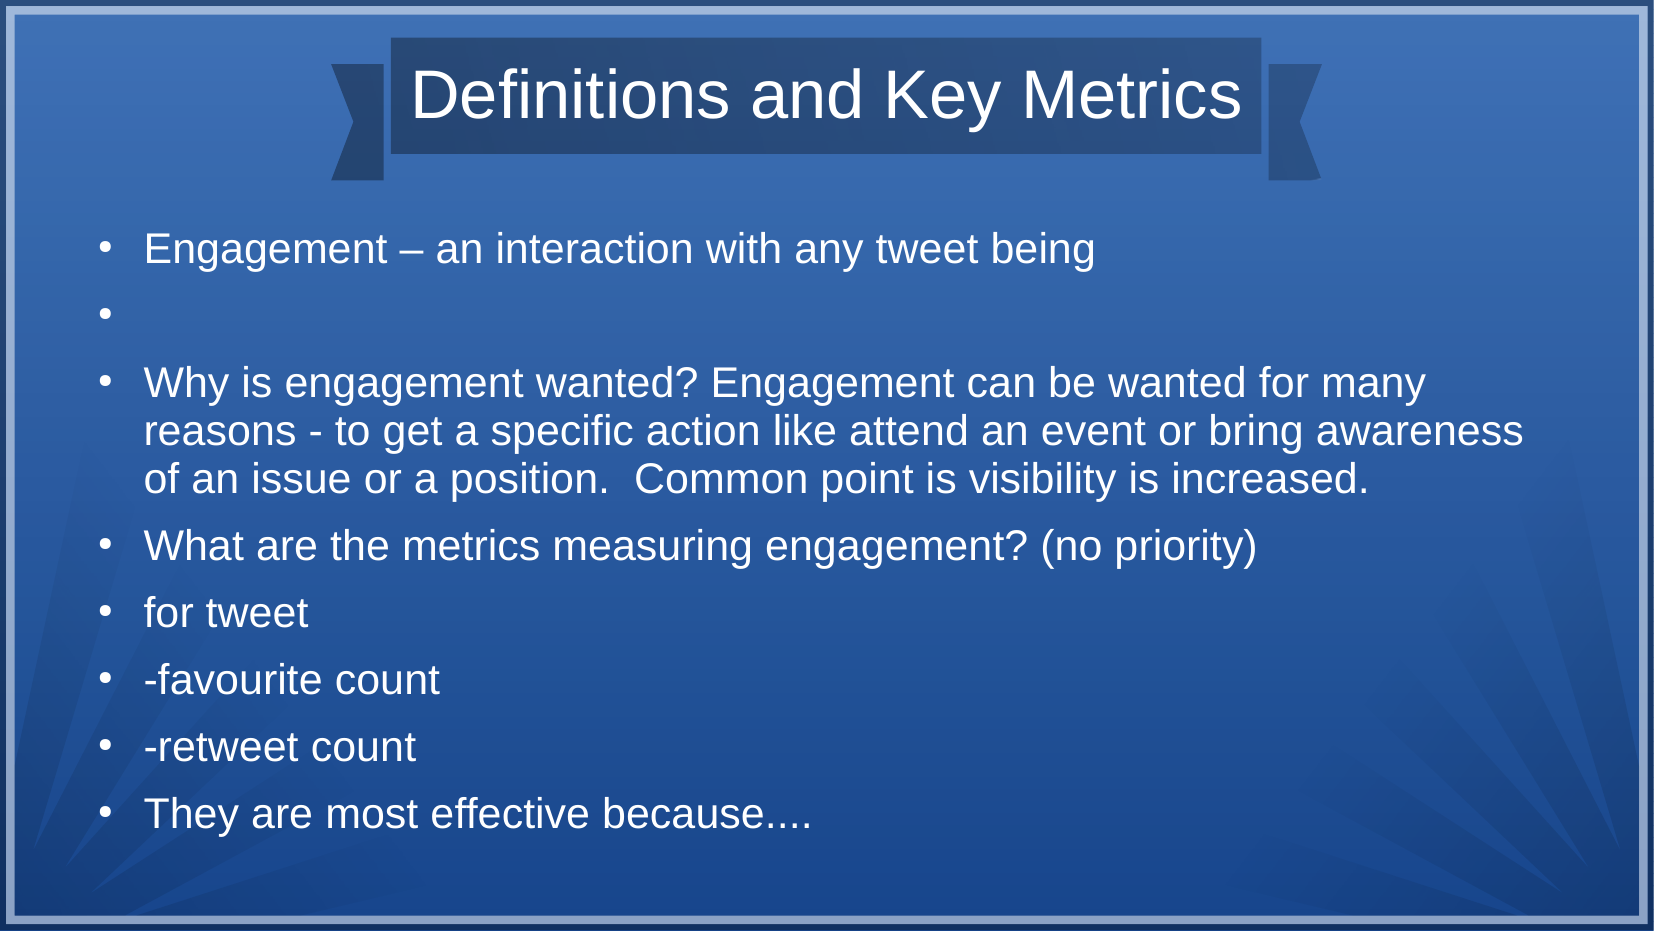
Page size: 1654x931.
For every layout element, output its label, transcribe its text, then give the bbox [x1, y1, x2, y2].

list Engagement – an interaction with any tweet being Why is engagement wanted? Engagement can be wanted for many reasons - to get a specific action like attend an event or bring awareness of an issue or a position. Common point is visibility is increased. What are the metrics measuring engagement? (no priority) for tweet -favourite count -retweet count They are most effective because.... [82, 224, 1571, 848]
title Definitions and Key Metrics [389, 35, 1264, 154]
